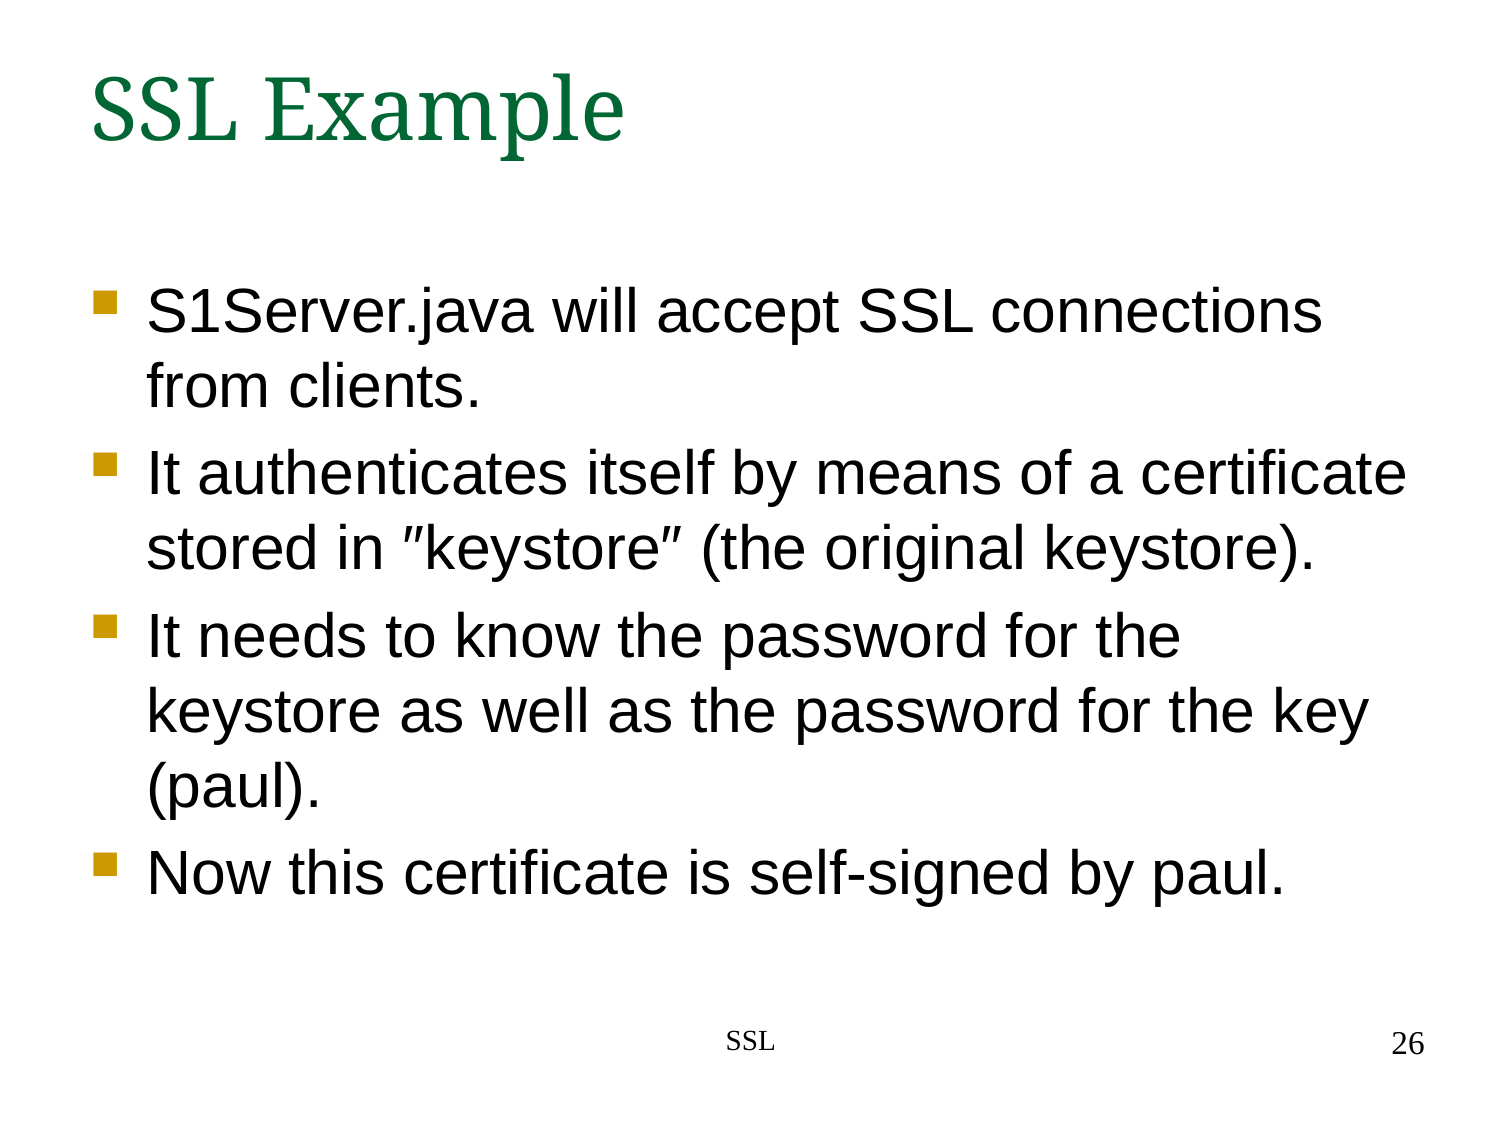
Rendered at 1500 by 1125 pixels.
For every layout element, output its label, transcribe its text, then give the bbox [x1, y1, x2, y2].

list S1Server.java will accept SSL connections from clients. It authenticates itself by means of a certificate stored in ″keystore″ (the original keystore). It needs to know the password for the keystore as well as the password for the key (paul). Now this certificate is self-signed by paul. [75, 262, 1425, 1006]
title SSL Example [75, 45, 1425, 233]
